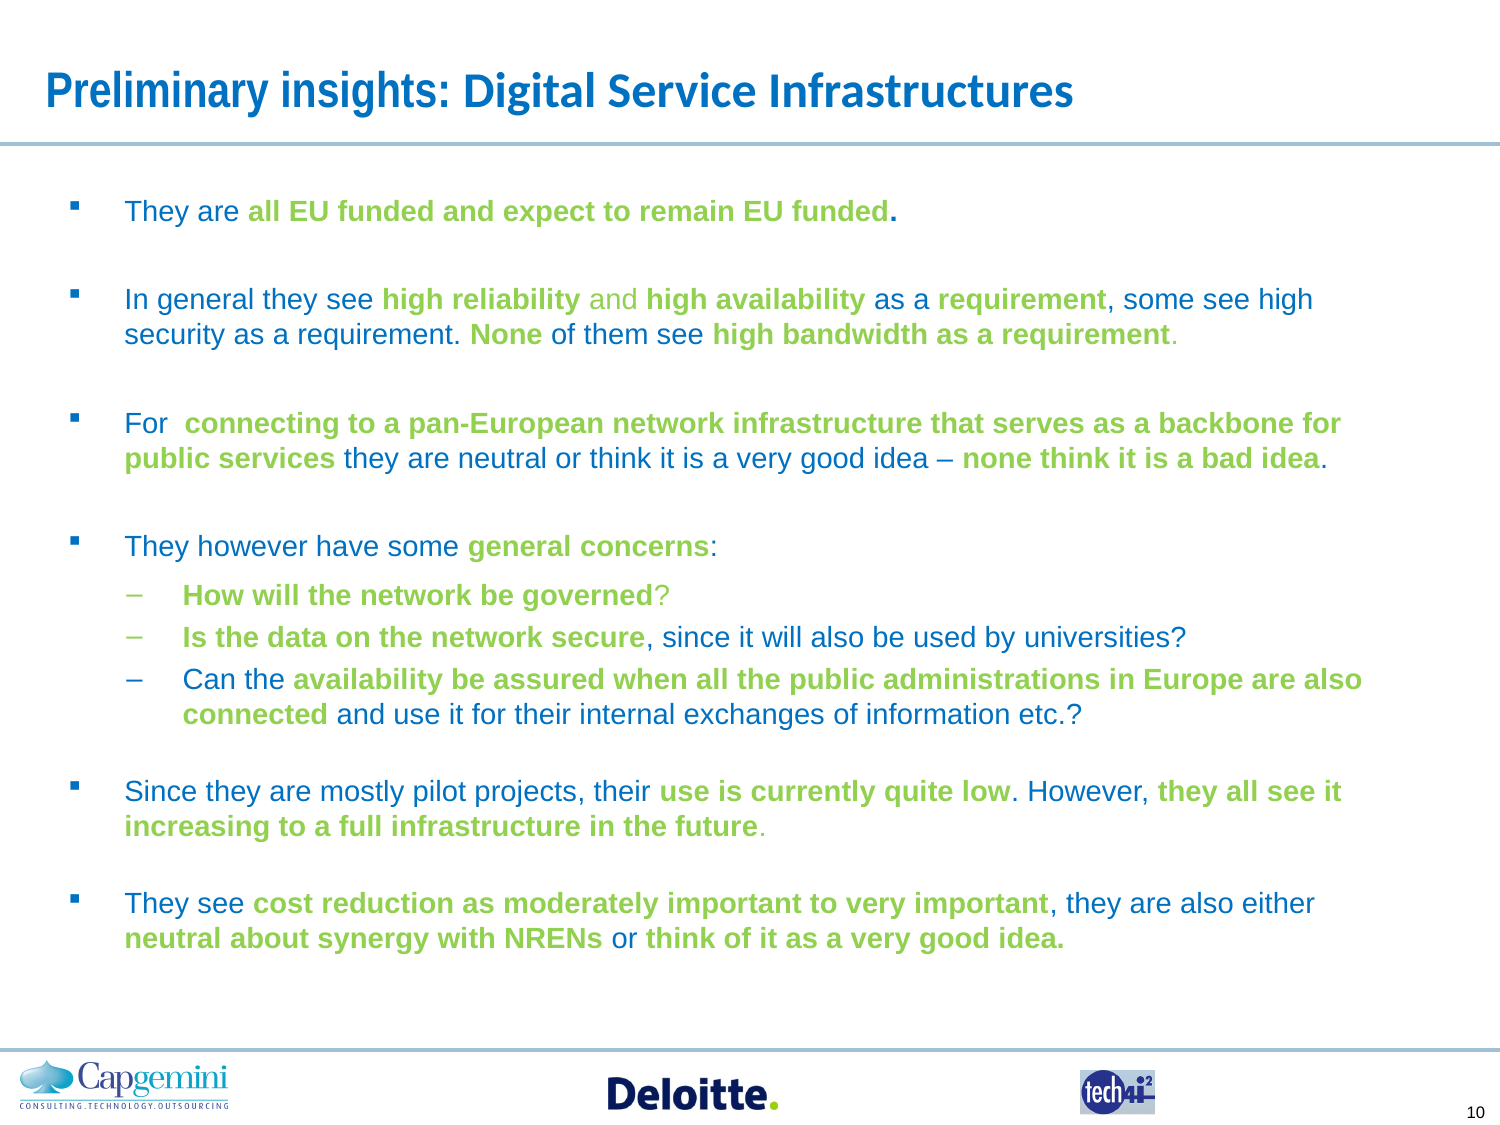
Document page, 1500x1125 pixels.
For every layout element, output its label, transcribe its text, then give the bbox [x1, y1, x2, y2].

list They are all EU funded and expect to remain EU funded. In general they see high reliability and high availability as a requirement, some see high security as a requirement. None of them see high bandwidth as a requirement. For connecting to a pan-European network infrastructure that serves as a backbone for public services they are neutral or think it is a very good idea – none think it is a bad idea. They however have some general concerns: How will the network be governed? Is the data on the network secure, since it will also be used by universities? Can the availability be assured when all the public administrations in Europe are also connected and use it for their internal exchanges of information etc.? Since they are mostly pilot projects, their use is currently quite low. However, they all see it increasing to a full infrastructure in the future. They see cost reduction as moderately important to very important, they are also either neutral about synergy with NRENs or think of it as a very good idea. [53, 184, 1417, 1005]
text_box <number> [1149, 1101, 1500, 1125]
picture [1080, 1070, 1155, 1115]
picture [608, 1077, 778, 1110]
picture [20, 1060, 228, 1109]
title Preliminary insights: Digital Service Infrastructures [30, 0, 1500, 126]
